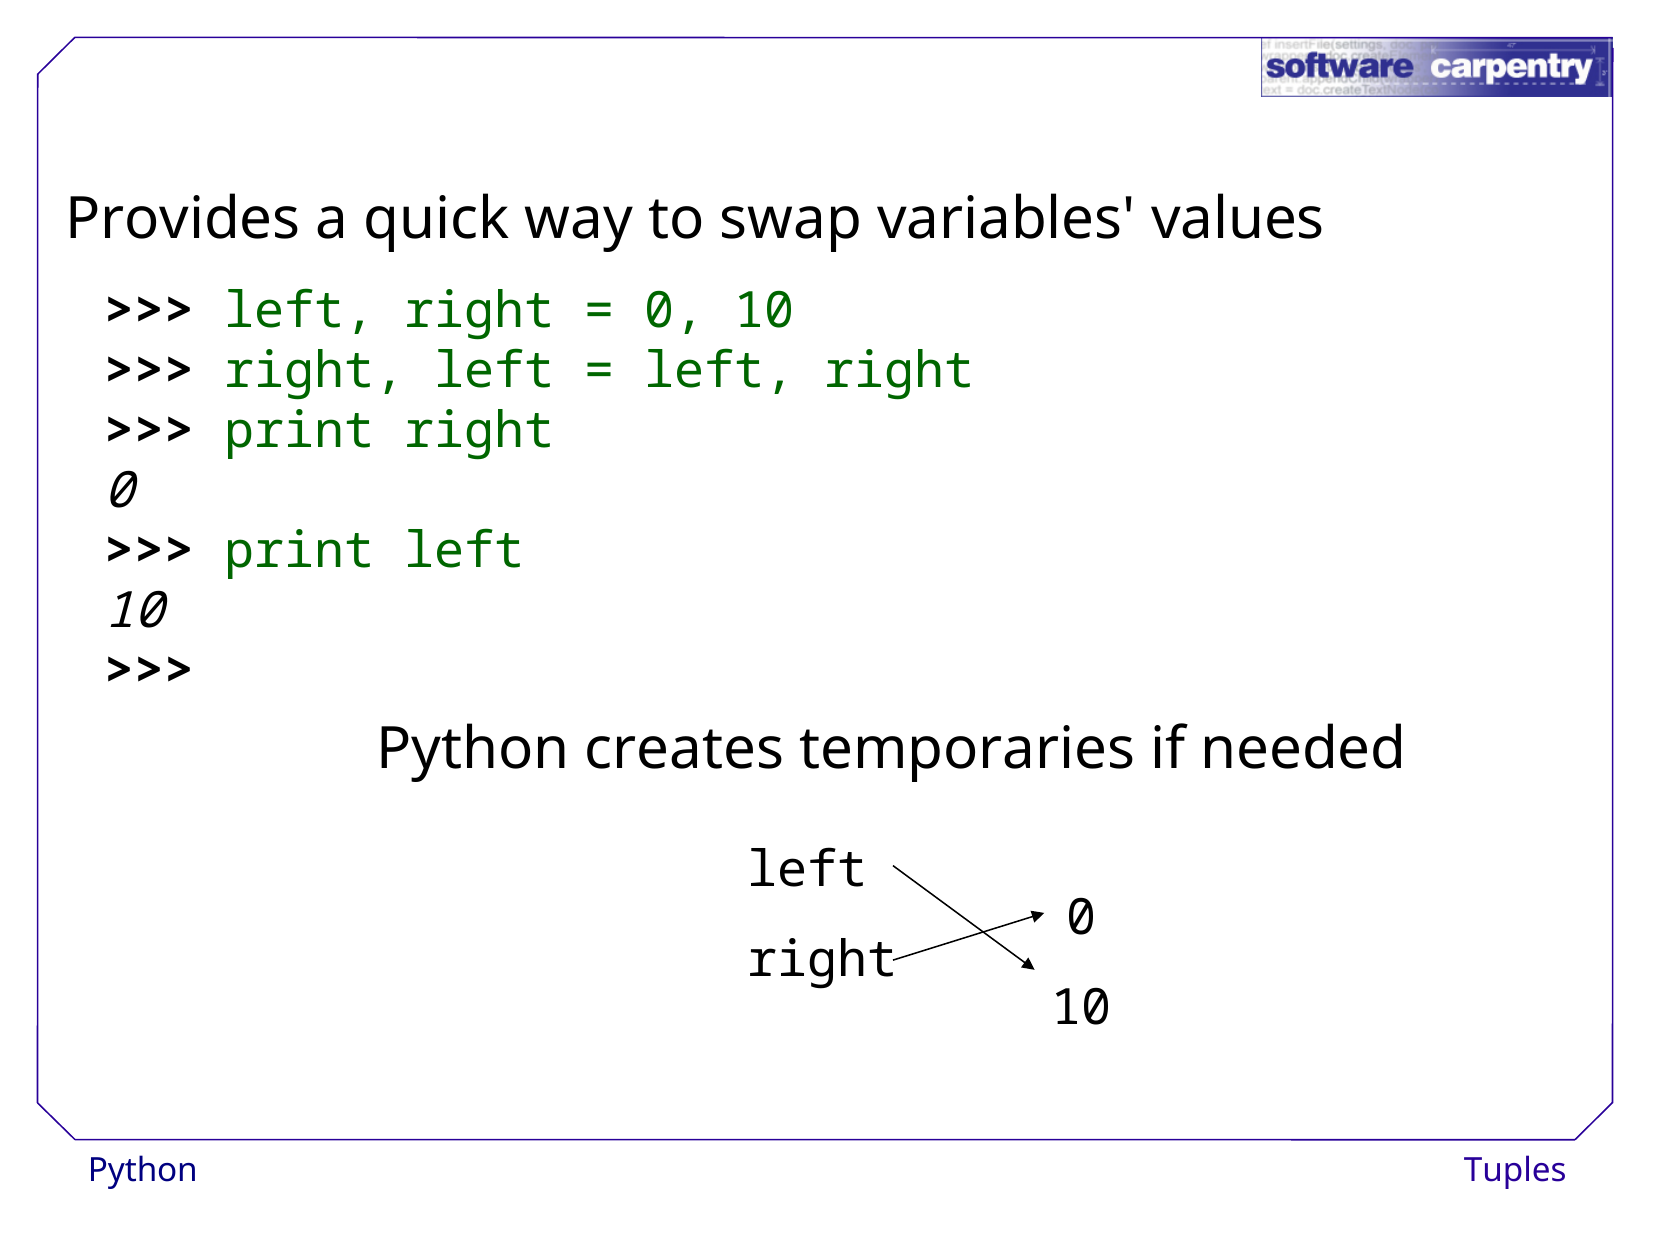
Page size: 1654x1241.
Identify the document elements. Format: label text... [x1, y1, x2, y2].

text_box Python creates temporaries if needed [361, 667, 1572, 788]
text_box 0 10 [996, 846, 1167, 1055]
text_box Provides a quick way to swap variables' values [50, 138, 1491, 259]
text_box >>> left, right = 0, 10 >>> right, left = left, right >>> print right 0 >>> print left 10 >>> [89, 270, 1167, 715]
text_box left right [732, 799, 903, 1083]
picture [1261, 39, 1613, 97]
